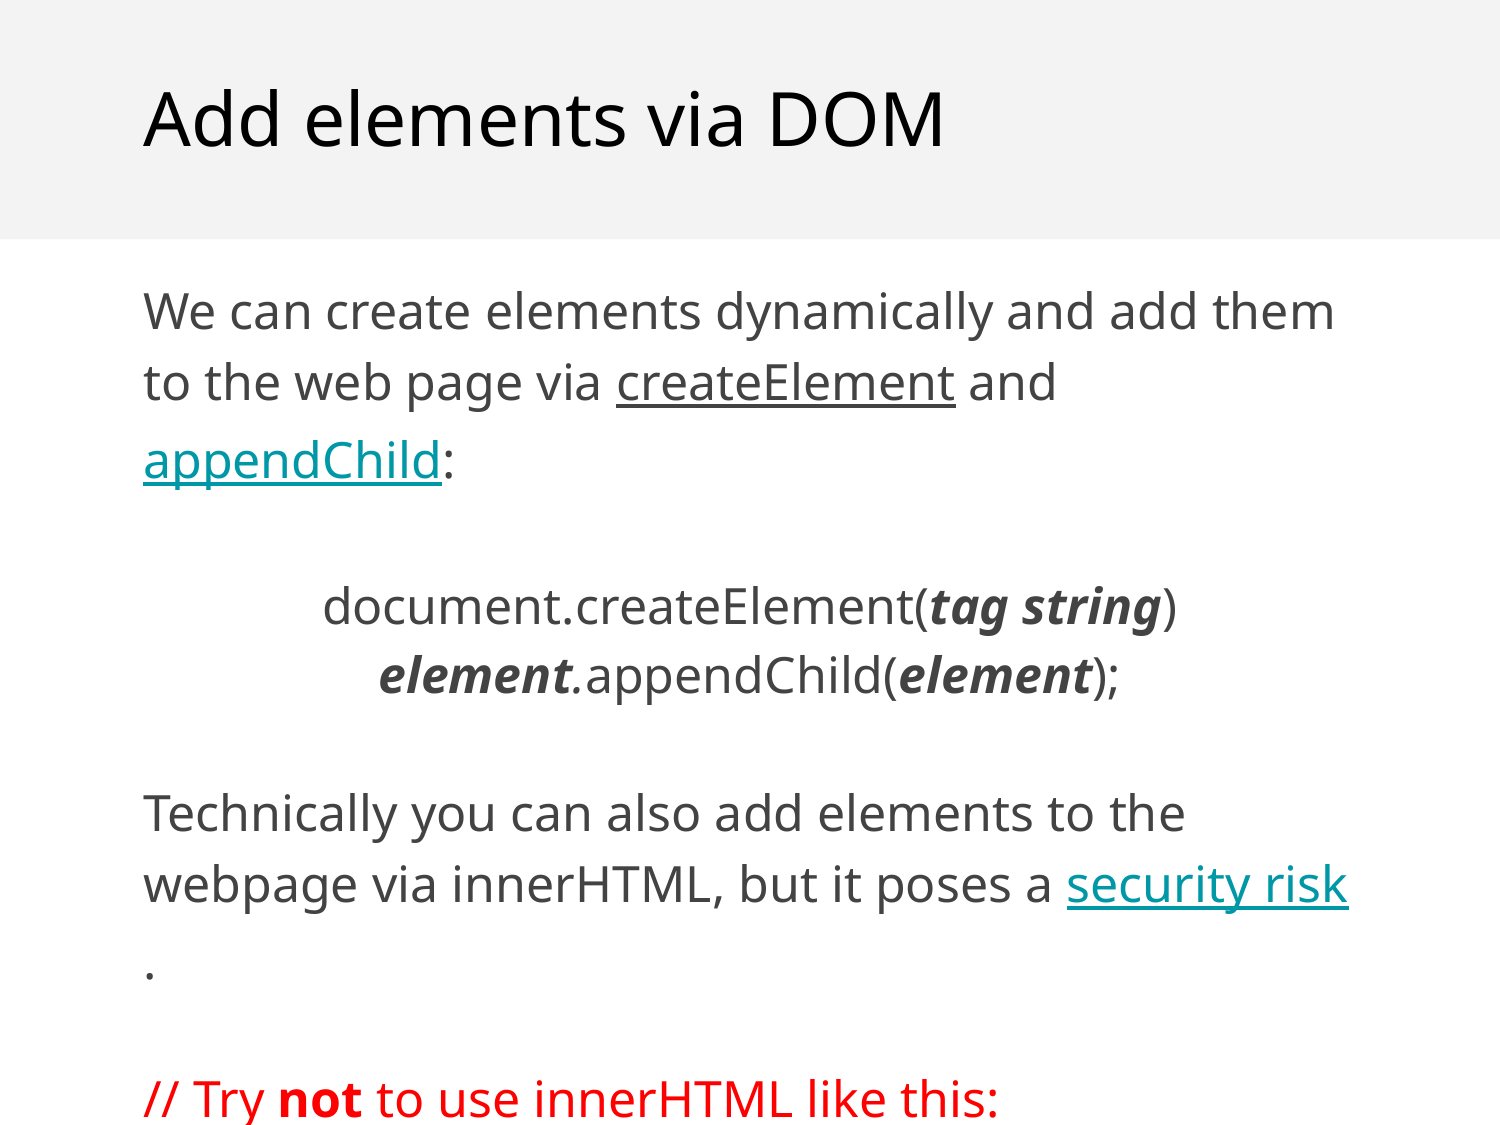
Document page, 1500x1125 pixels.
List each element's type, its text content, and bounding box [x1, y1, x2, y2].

title Add elements via DOM [128, 56, 1372, 183]
list We can create elements dynamically and add them to the web page via createElement and appendChild: document.createElement(tag string) element.appendChild(element); Technically you can also add elements to the webpage via innerHTML, but it poses a security risk. // Try not to use innerHTML like this: element.innerHTML = '<h1>Hooray!</h1>'; [128, 255, 1372, 1004]
